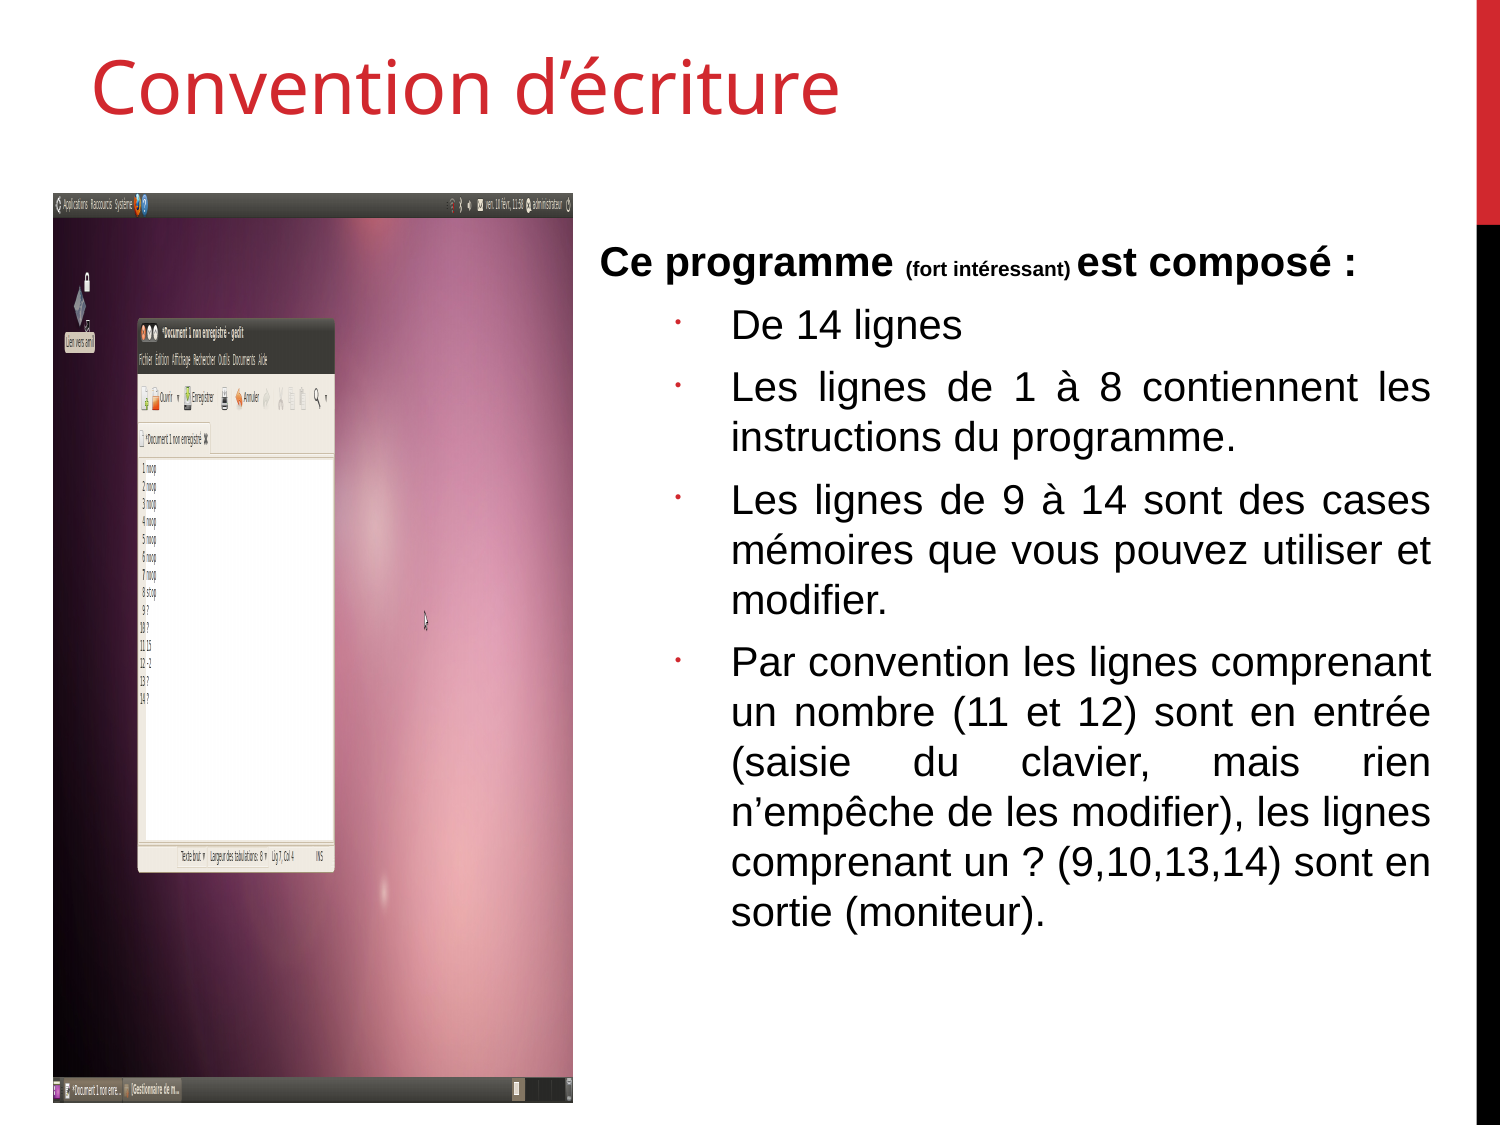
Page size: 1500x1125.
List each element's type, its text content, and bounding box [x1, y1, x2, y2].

list Ce programme (fort intéressant) est composé : De 14 lignes Les lignes de 1 à 8 contiennent les instructions du programme. Les lignes de 9 à 14 sont des cases mémoires que vous pouvez utiliser et modifier. Par convention les lignes comprenant un nombre (11 et 12) sont en entrée (saisie du clavier, mais rien n’empêche de les modifier), les lignes comprenant un ? (9,10,13,14) sont en sortie (moniteur). [584, 219, 1447, 985]
title Convention d’écriture [75, 25, 1376, 138]
picture [53, 193, 573, 1103]
